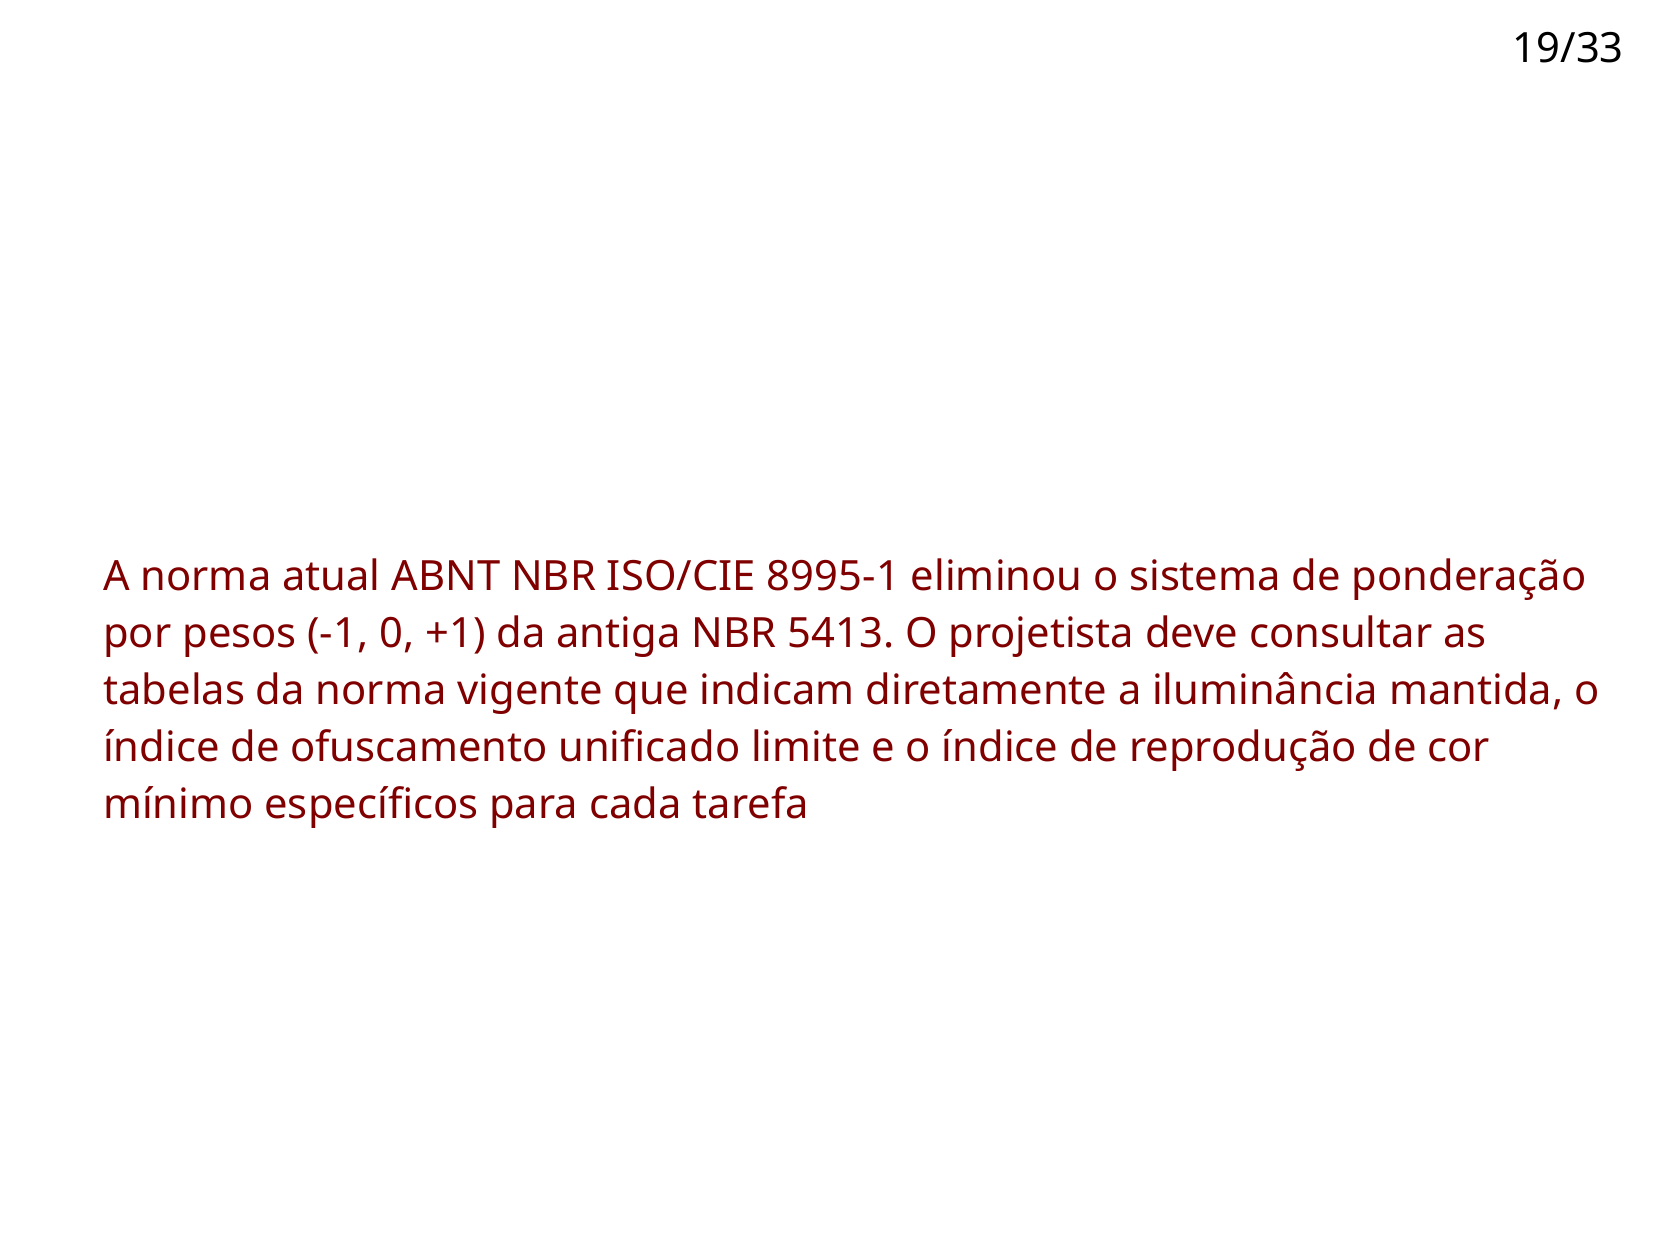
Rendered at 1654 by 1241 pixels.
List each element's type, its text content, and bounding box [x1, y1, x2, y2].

text_box A norma atual ABNT NBR ISO/CIE 8995-1 eliminou o sistema de ponderação por pesos (-1, 0, +1) da antiga NBR 5413. O projetista deve consultar as tabelas da norma vigente que indicam diretamente a iluminância mantida, o índice de ofuscamento unificado limite e o índice de reprodução de cor mínimo específicos para cada tarefa [88, 538, 1654, 839]
